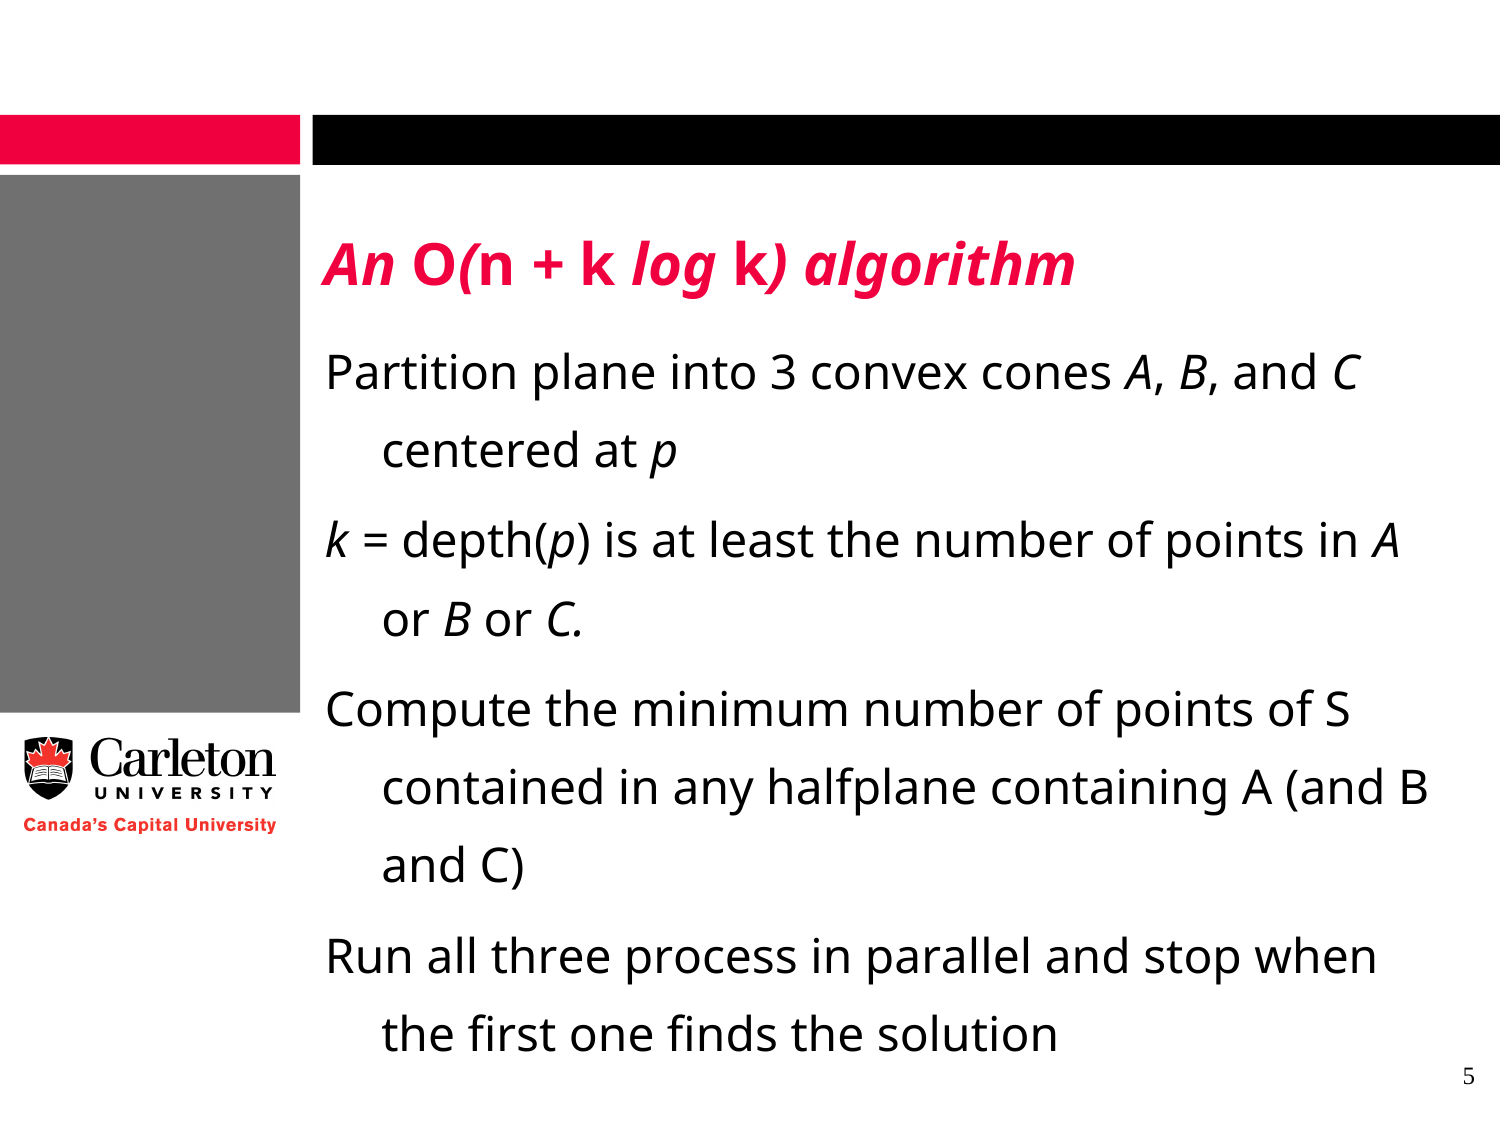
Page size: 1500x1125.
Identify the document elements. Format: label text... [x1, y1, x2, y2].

title An O(n + k log k) algorithm [324, 187, 1450, 324]
picture [24, 737, 276, 834]
list Partition plane into 3 convex cones A, B, and C centered at p k = depth(p) is at least the number of points in A or B or C. Compute the minimum number of points of S contained in any halfplane containing A (and B and C) Run all three process in parallel and stop when the first one finds the solution [324, 324, 1450, 1051]
